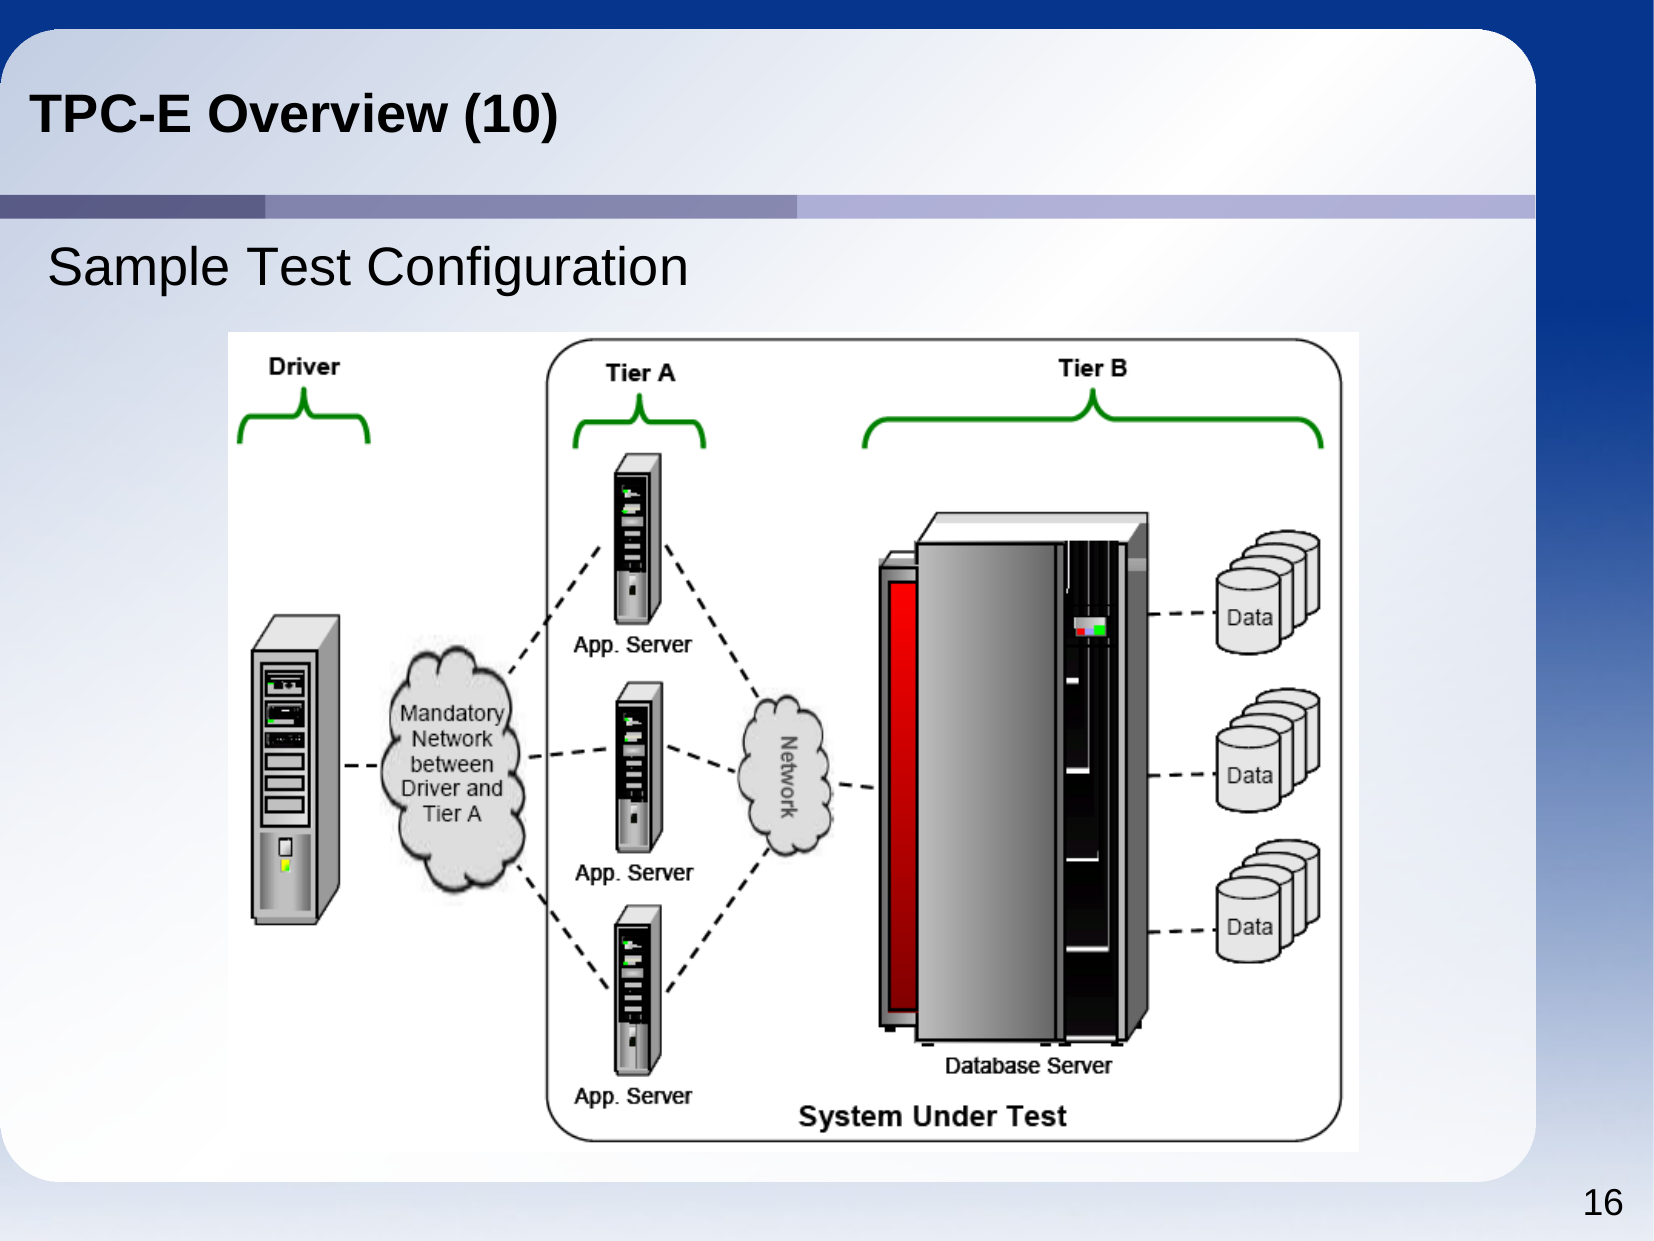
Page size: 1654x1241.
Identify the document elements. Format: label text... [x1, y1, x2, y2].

picture [228, 332, 1359, 1152]
picture [0, 0, 1654, 1241]
list Sample Test Configuration [29, 236, 1506, 1152]
title TPC-E Overview (10) [29, 49, 1506, 178]
